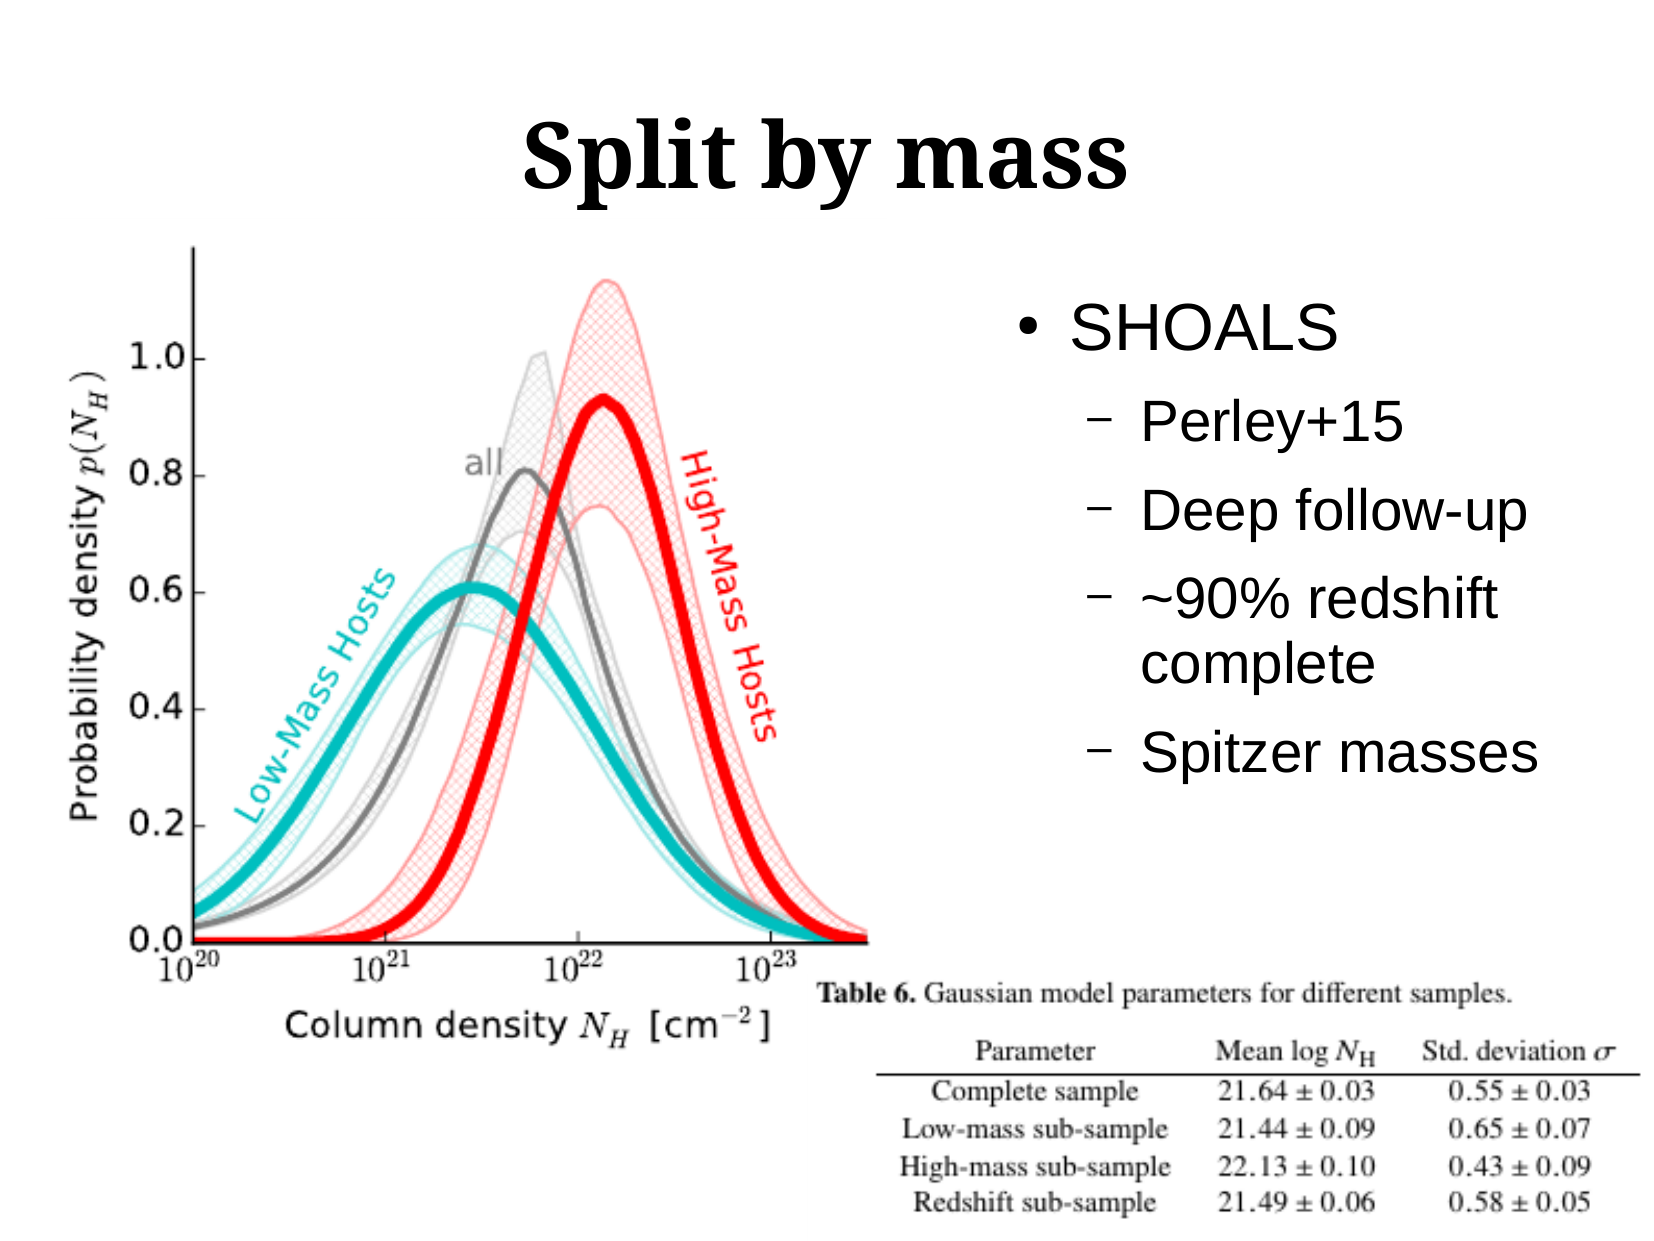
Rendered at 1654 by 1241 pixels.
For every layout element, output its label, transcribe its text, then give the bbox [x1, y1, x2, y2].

list SHOALS Perley+15 Deep follow-up ~90% redshift complete Spitzer masses [998, 290, 1595, 1010]
title Split by mass [82, 49, 1571, 257]
picture [45, 217, 1643, 1241]
